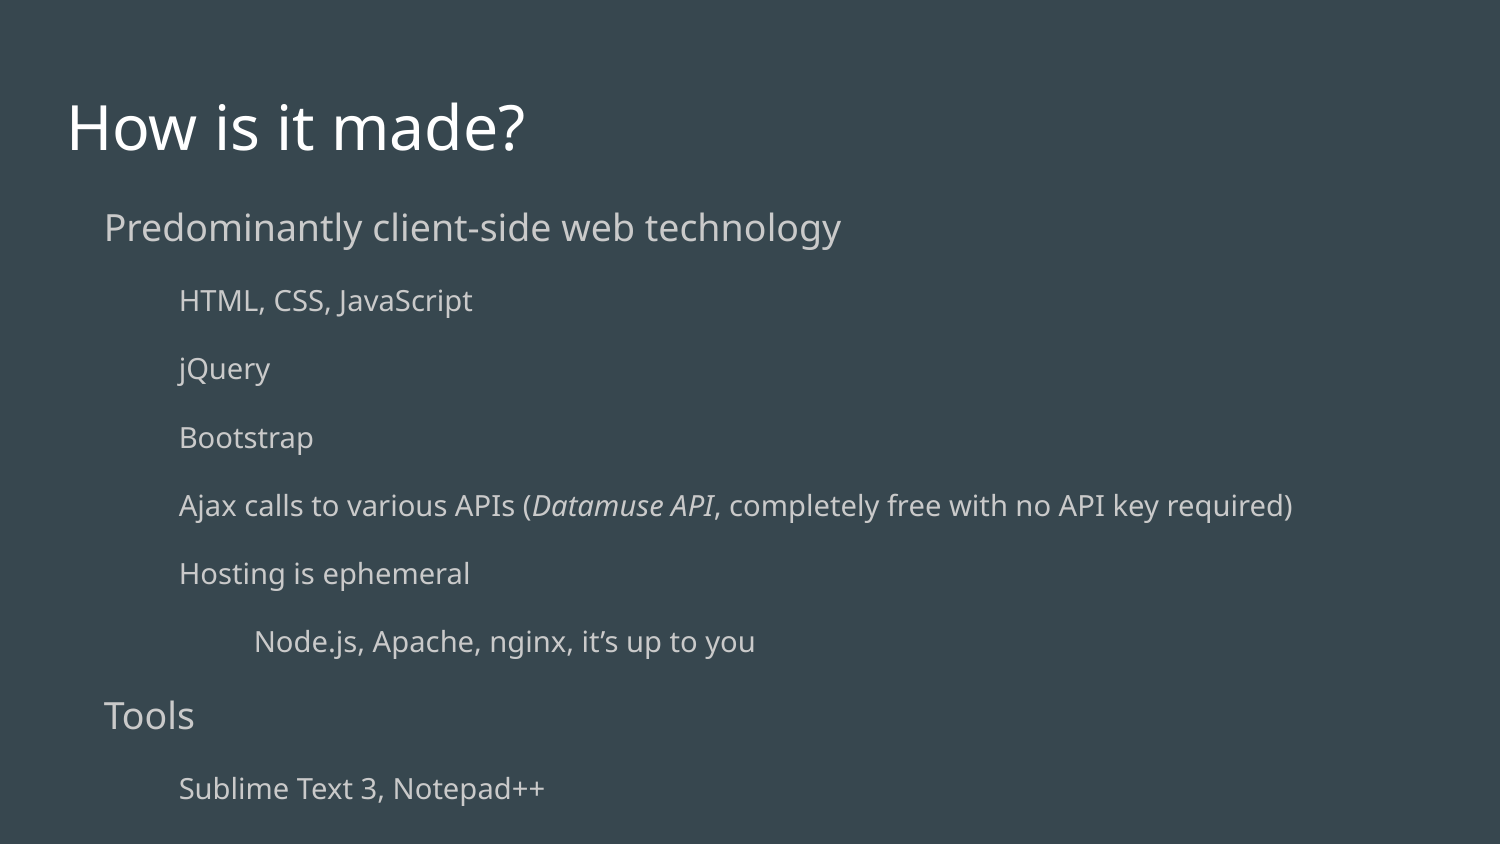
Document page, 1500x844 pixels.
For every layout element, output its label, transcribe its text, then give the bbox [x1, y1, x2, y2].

title How is it made? [51, 72, 1449, 167]
list Predominantly client-side web technology HTML, CSS, JavaScript jQuery Bootstrap Ajax calls to various APIs (Datamuse API, completely free with no API key required) Hosting is ephemeral Node.js, Apache, nginx, it’s up to you Tools Sublime Text 3, Notepad++ GitHub Desktop Vim Git Google Chrome, Iceweasel [51, 189, 1449, 778]
